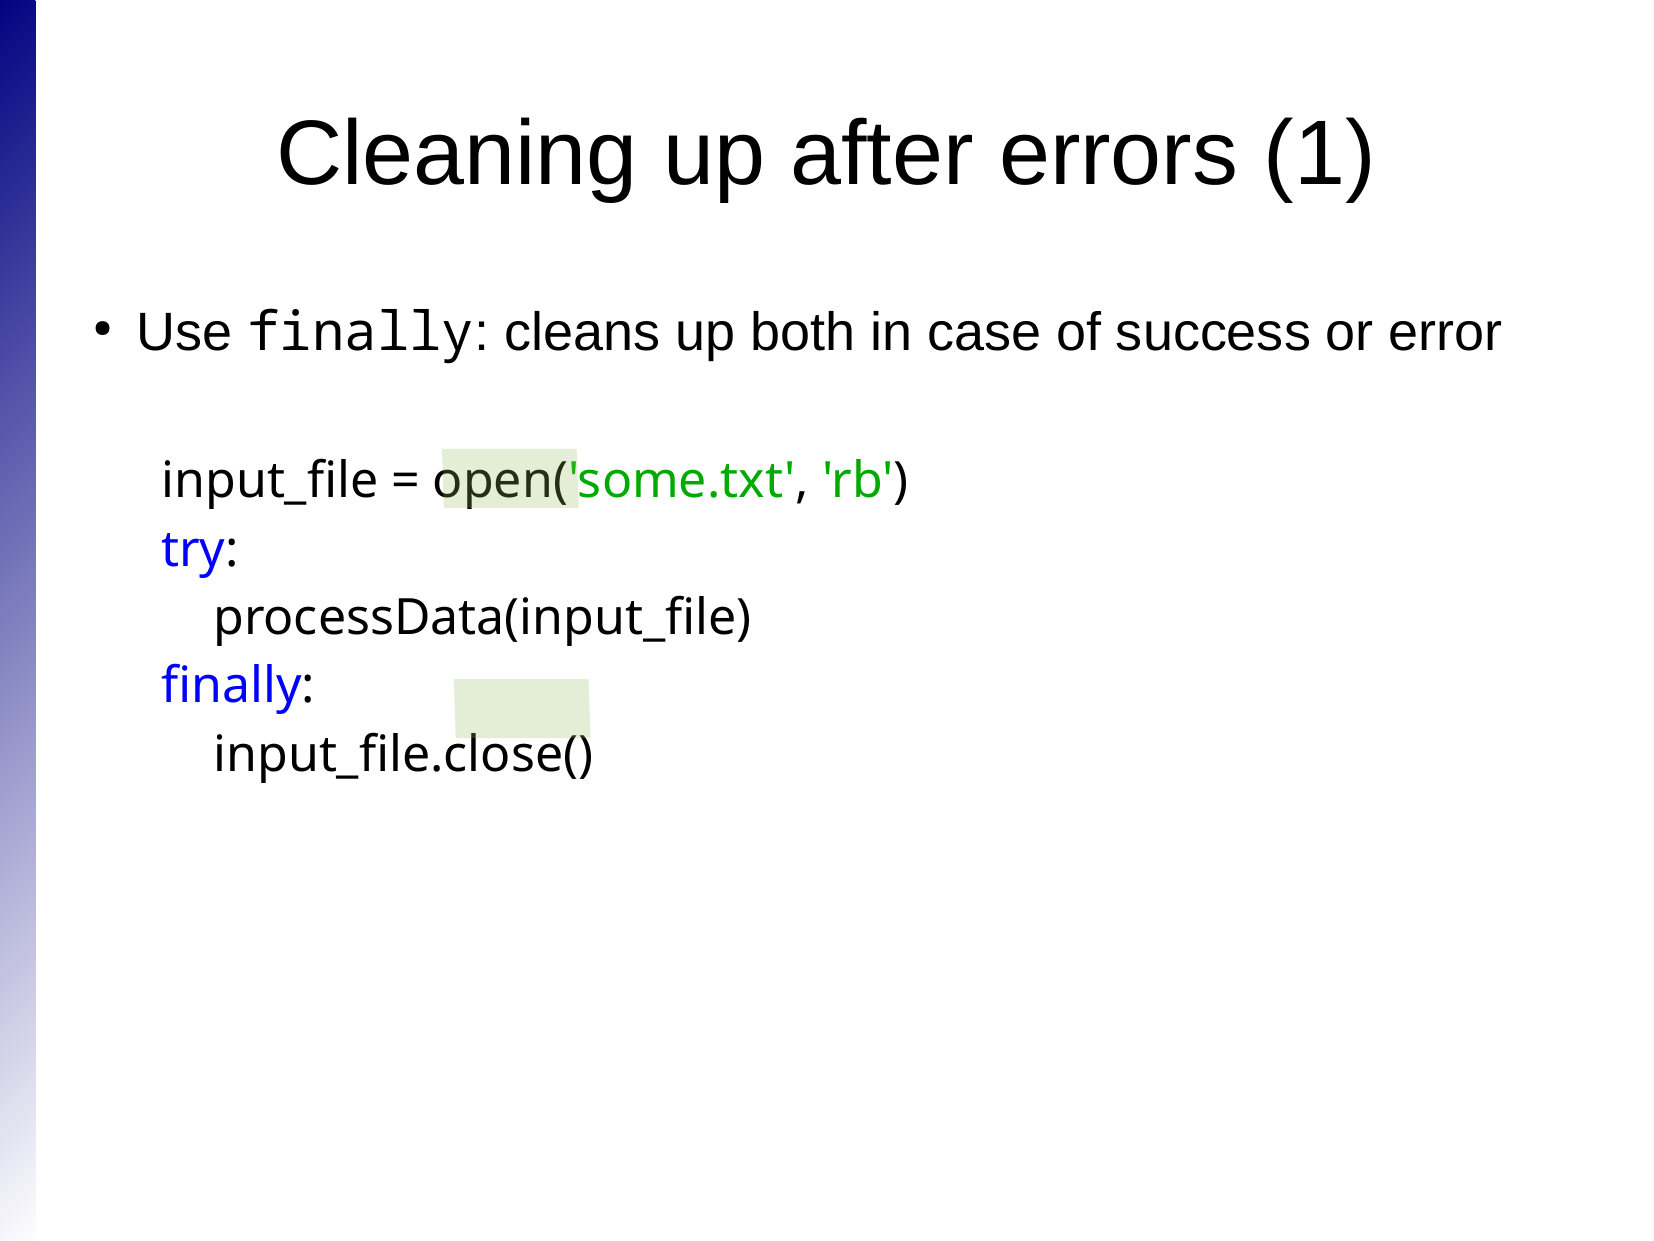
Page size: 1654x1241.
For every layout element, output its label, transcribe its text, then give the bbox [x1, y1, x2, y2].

list Use finally: cleans up both in case of success or error [78, 292, 1567, 402]
text_box input_file = open('some.txt', 'rb') try: processData(input_file) finally: input_file.close() [94, 437, 1548, 743]
text_box [441, 448, 579, 508]
text_box [453, 679, 591, 739]
title Cleaning up after errors (1) [82, 49, 1571, 257]
